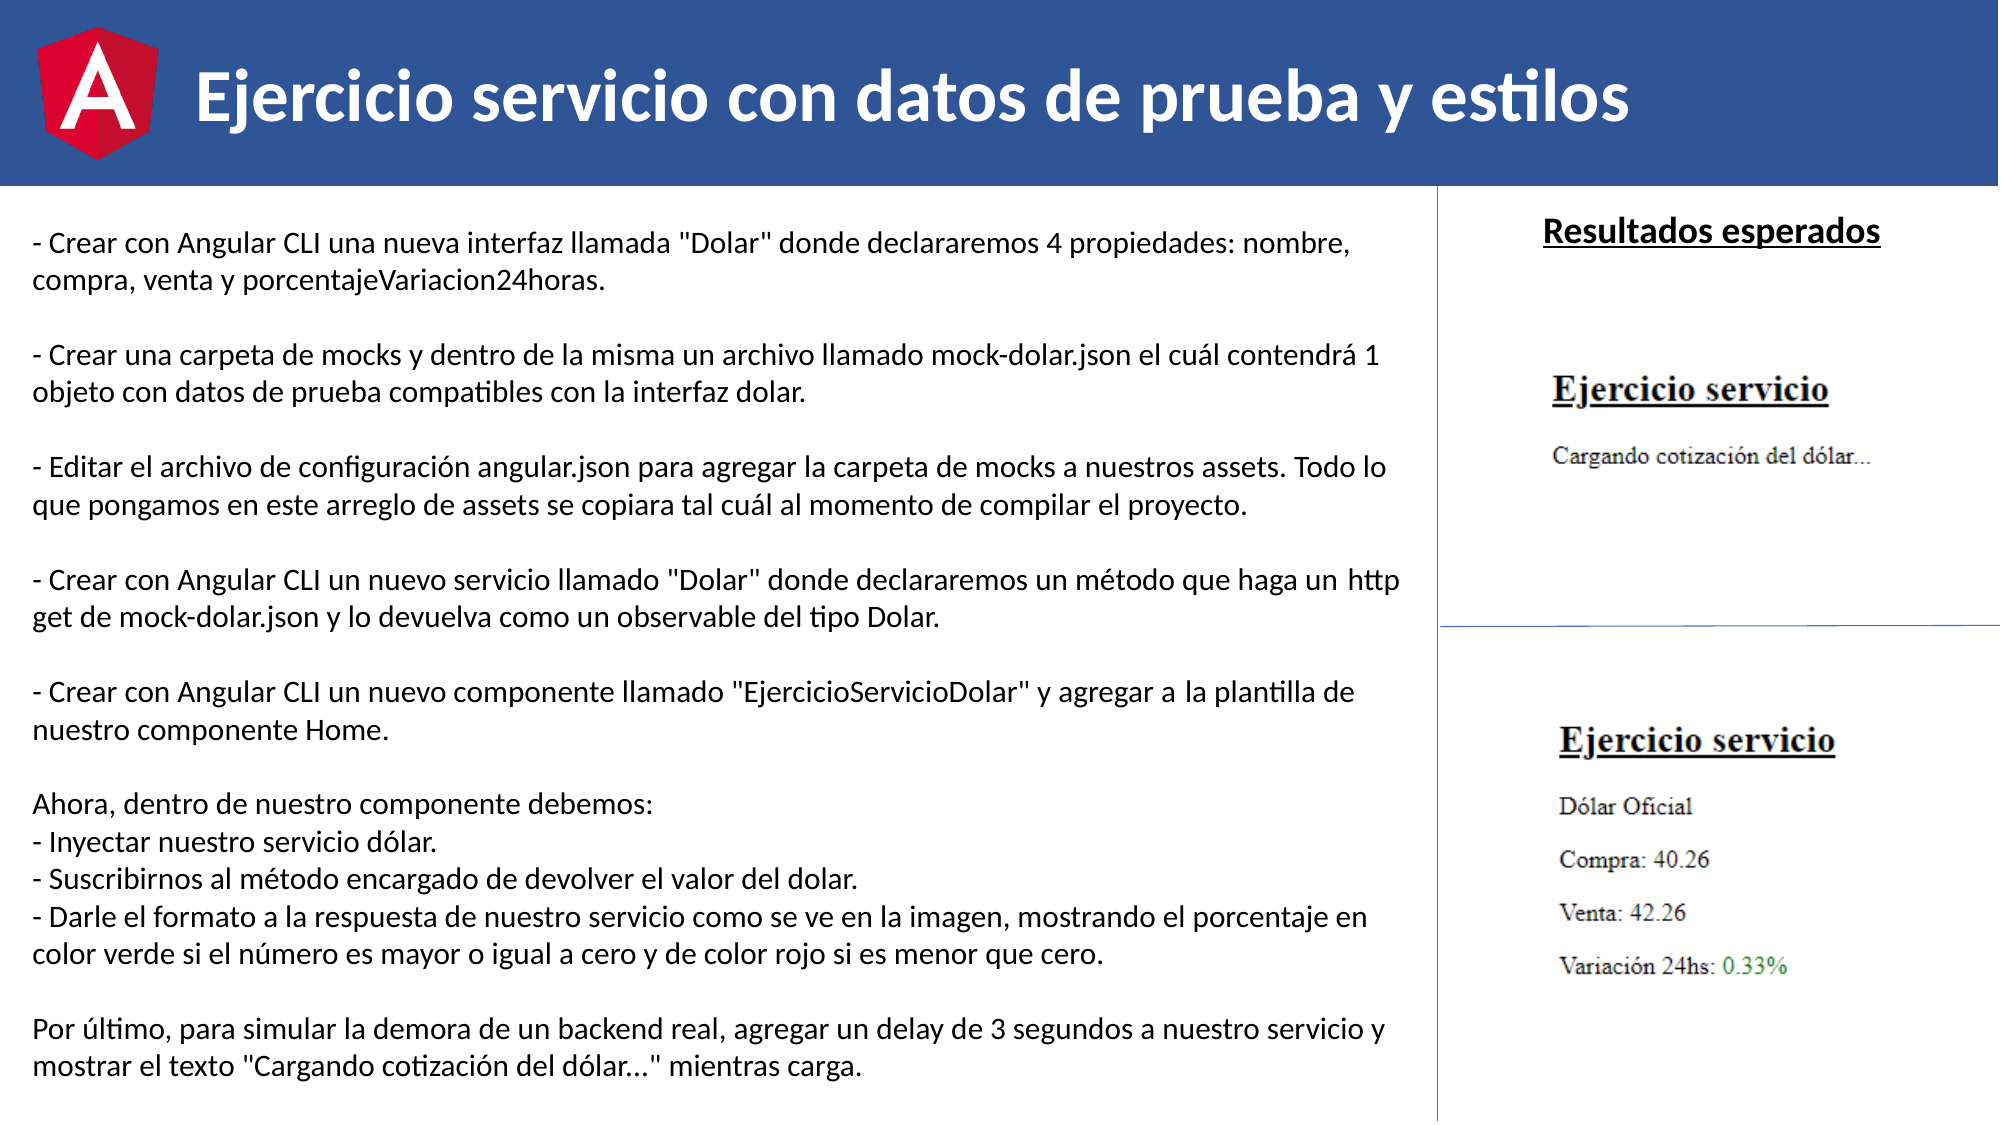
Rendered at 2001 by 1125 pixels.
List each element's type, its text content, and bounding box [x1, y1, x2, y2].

text_box Ejercicio servicio con datos de prueba y estilos [180, 38, 1971, 145]
subtitle - Crear con Angular CLI una nueva interfaz llamada "Dolar" donde declararemos 4 propiedades: nombre, compra, venta y porcentajeVariacion24horas. - Crear una carpeta de mocks y dentro de la misma un archivo llamado mock-dolar.json el cuál contendrá 1 objeto con datos de prueba compatibles con la interfaz dolar. - Editar el archivo de configuración angular.json para agregar la carpeta de mocks a nuestros assets. Todo lo que pongamos en este arreglo de assets se copiara tal cuál al momento de compilar el proyecto. - Crear con Angular CLI un nuevo servicio llamado "Dolar" donde declararemos un método que haga un http get de mock-dolar.json y lo devuelva como un observable del tipo Dolar. - Crear con Angular CLI un nuevo componente llamado "EjercicioServicioDolar" y agregar a la plantilla de nuestro componente Home. Ahora, dentro de nuestro componente debemos: - Inyectar nuestro servicio dólar. - Suscribirnos al método encargado de devolver el valor del dolar. - Darle el formato a la respuesta de nuestro servicio como se ve en la imagen, mostrando el porcentaje en color verde si el número es mayor o igual a cero y de color rojo si es menor que cero. Por último, para simular la demora de un backend real, agregar un delay de 3 segundos a nuestro servicio y mostrar el texto "Cargando cotización del dólar..." mientras carga. [17, 214, 1432, 1098]
picture [16, 6, 179, 173]
picture [1540, 354, 1898, 497]
text_box [0, 0, 1997, 185]
text_box Resultados esperados [1528, 198, 1903, 259]
picture [1547, 713, 1870, 1004]
